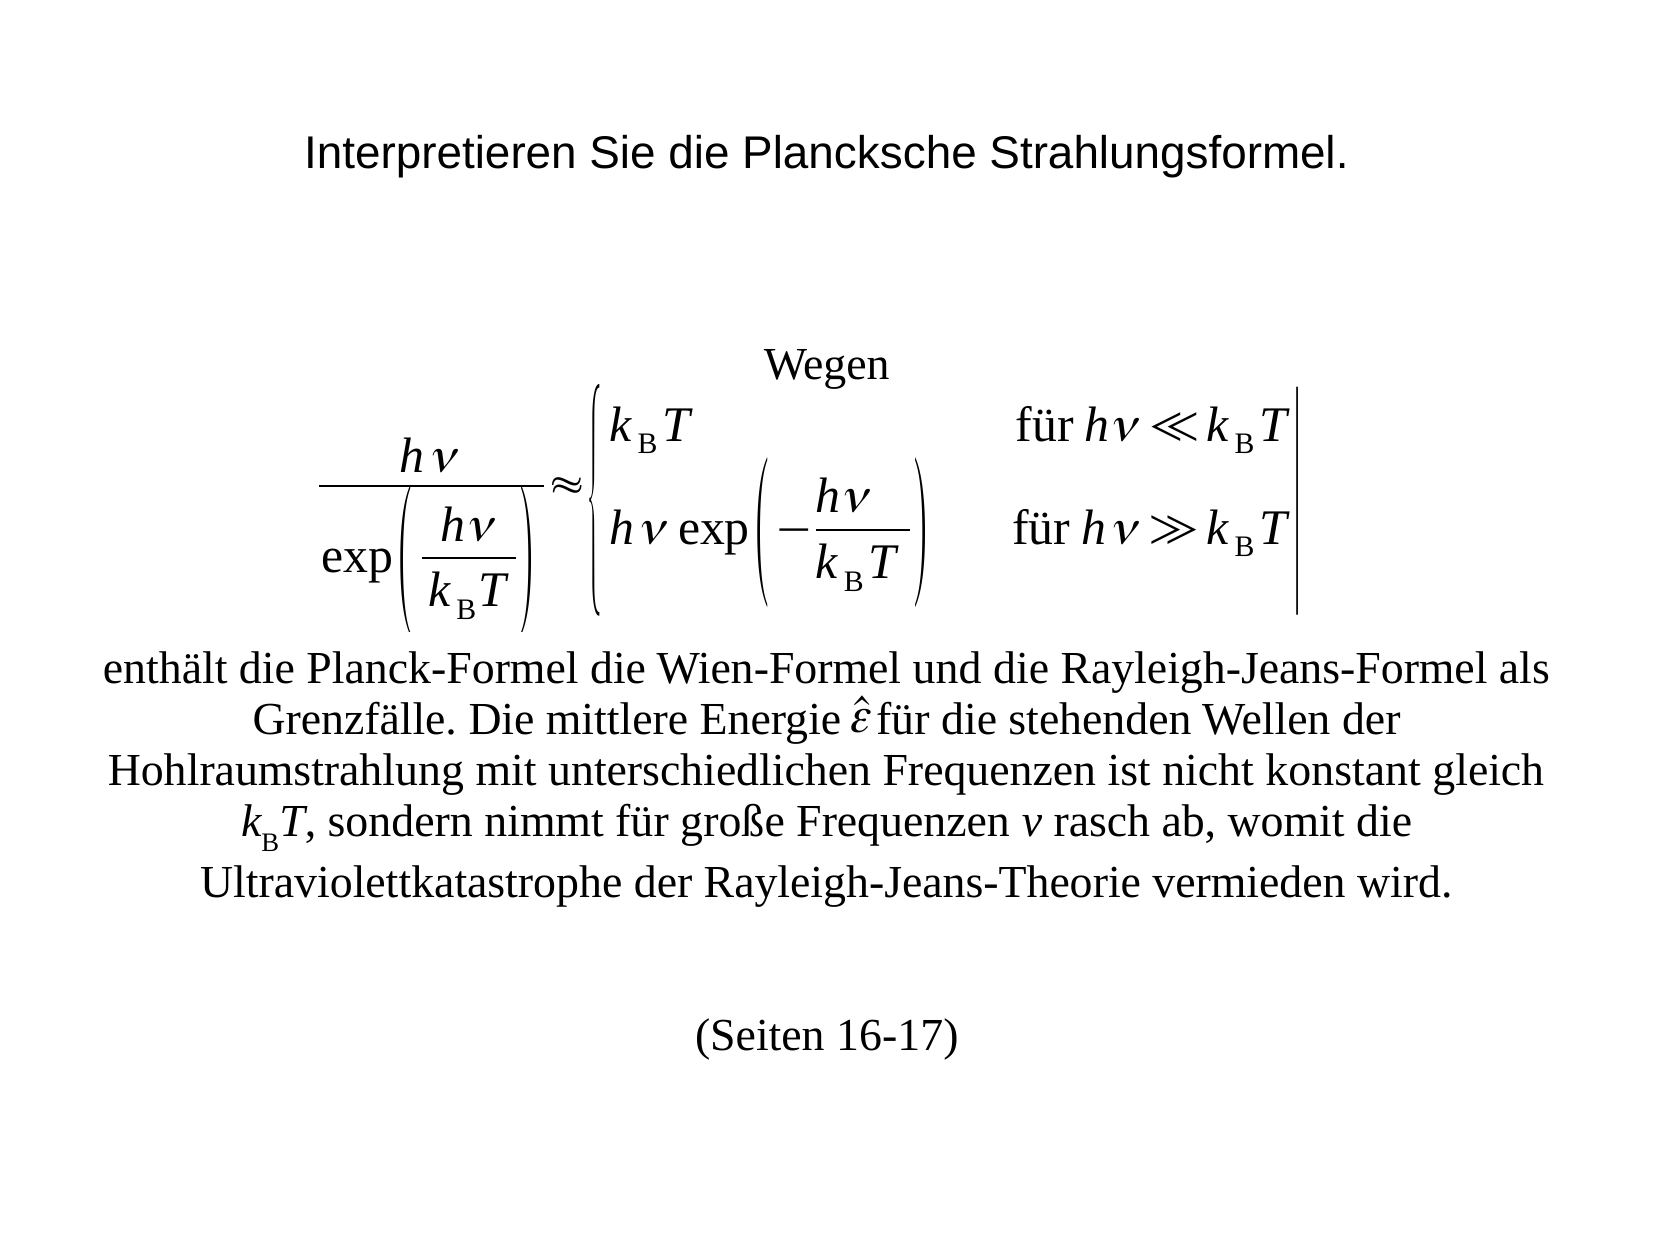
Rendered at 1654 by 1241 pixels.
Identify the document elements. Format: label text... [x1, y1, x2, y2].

chart [303, 384, 1323, 632]
chart [834, 691, 887, 735]
subtitle Wegen enthält die Planck-Formel die Wien-Formel und die Rayleigh-Jeans-Formel als Grenzfälle. Die mittlere Energie für die stehenden Wellen der Hohlraumstrahlung mit unterschiedlichen Frequenzen ist nicht konstant gleich kBT, sondern nimmt für große Frequenzen ν rasch ab, womit die Ultraviolettkatastrophe der Rayleigh-Jeans-Theorie vermieden wird. (Seiten 16-17) [82, 290, 1571, 1109]
title Interpretieren Sie die Plancksche Strahlungsformel. [82, 49, 1571, 257]
